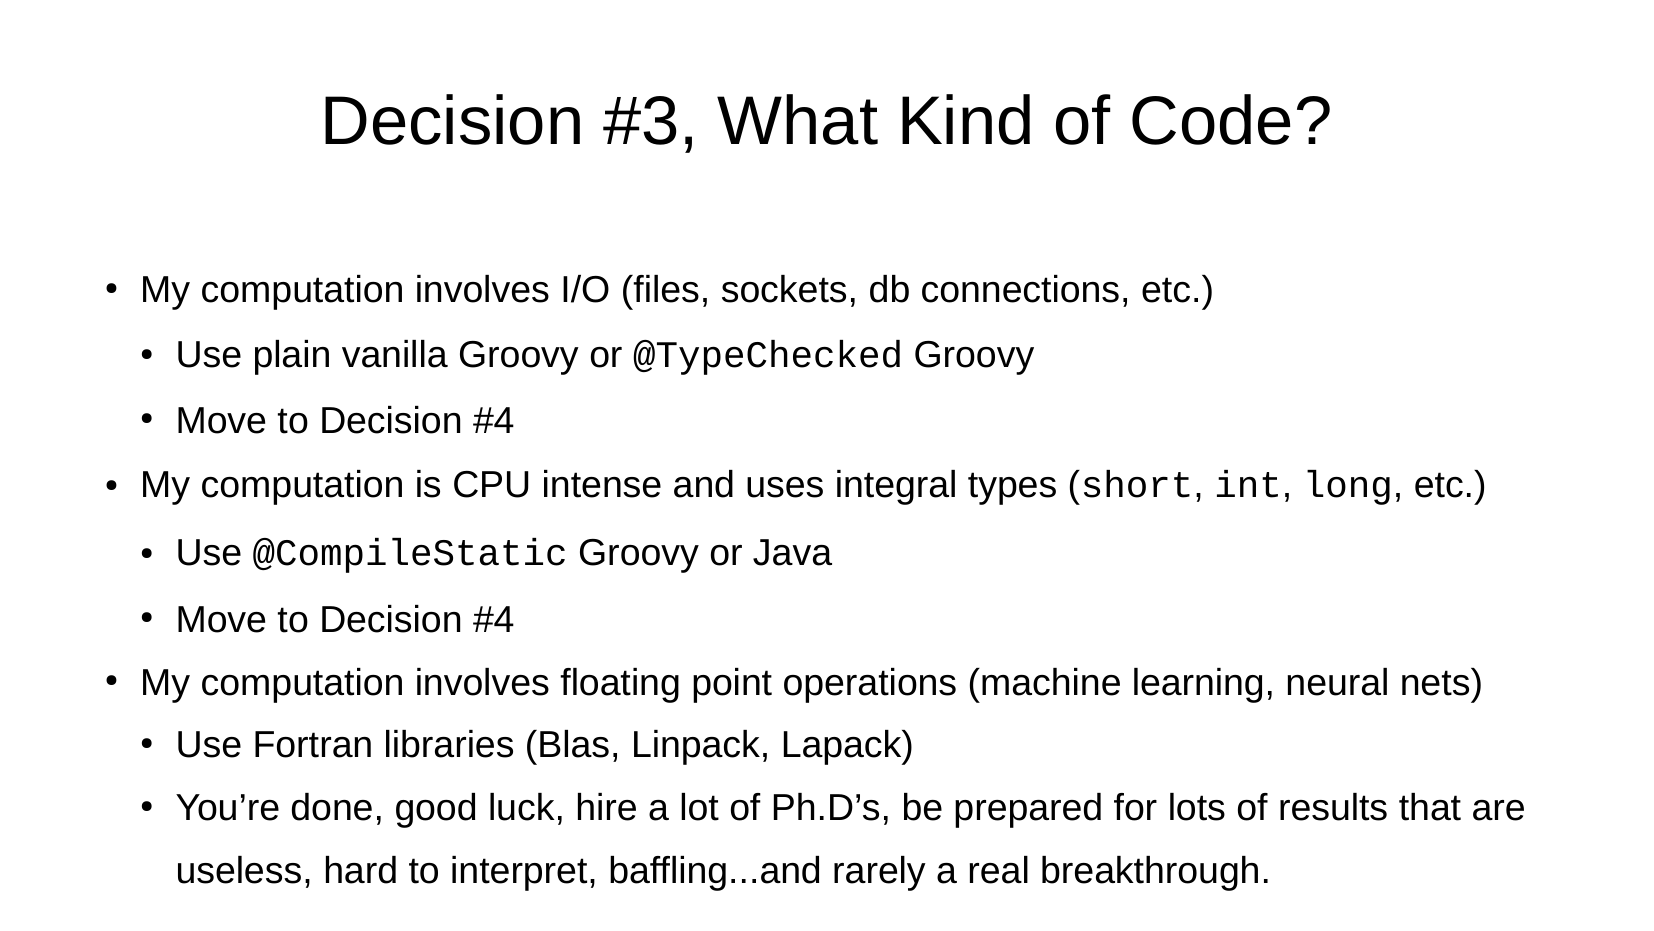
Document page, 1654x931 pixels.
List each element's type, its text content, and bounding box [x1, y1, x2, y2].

title Decision #3, What Kind of Code? [82, 42, 1571, 199]
text_box My computation involves I/O (files, sockets, db connections, etc.) Use plain vanilla Groovy or @TypeChecked Groovy Move to Decision #4 My computation is CPU intense and uses integral types (short, int, long, etc.) Use @CompileStatic Groovy or Java Move to Decision #4 My computation involves floating point operations (machine learning, neural nets) Use Fortran libraries (Blas, Linpack, Lapack) You’re done, good luck, hire a lot of Ph.D’s, be prepared for lots of results that are useless, hard to interpret, baffling...and rarely a real breakthrough. [90, 240, 1561, 879]
